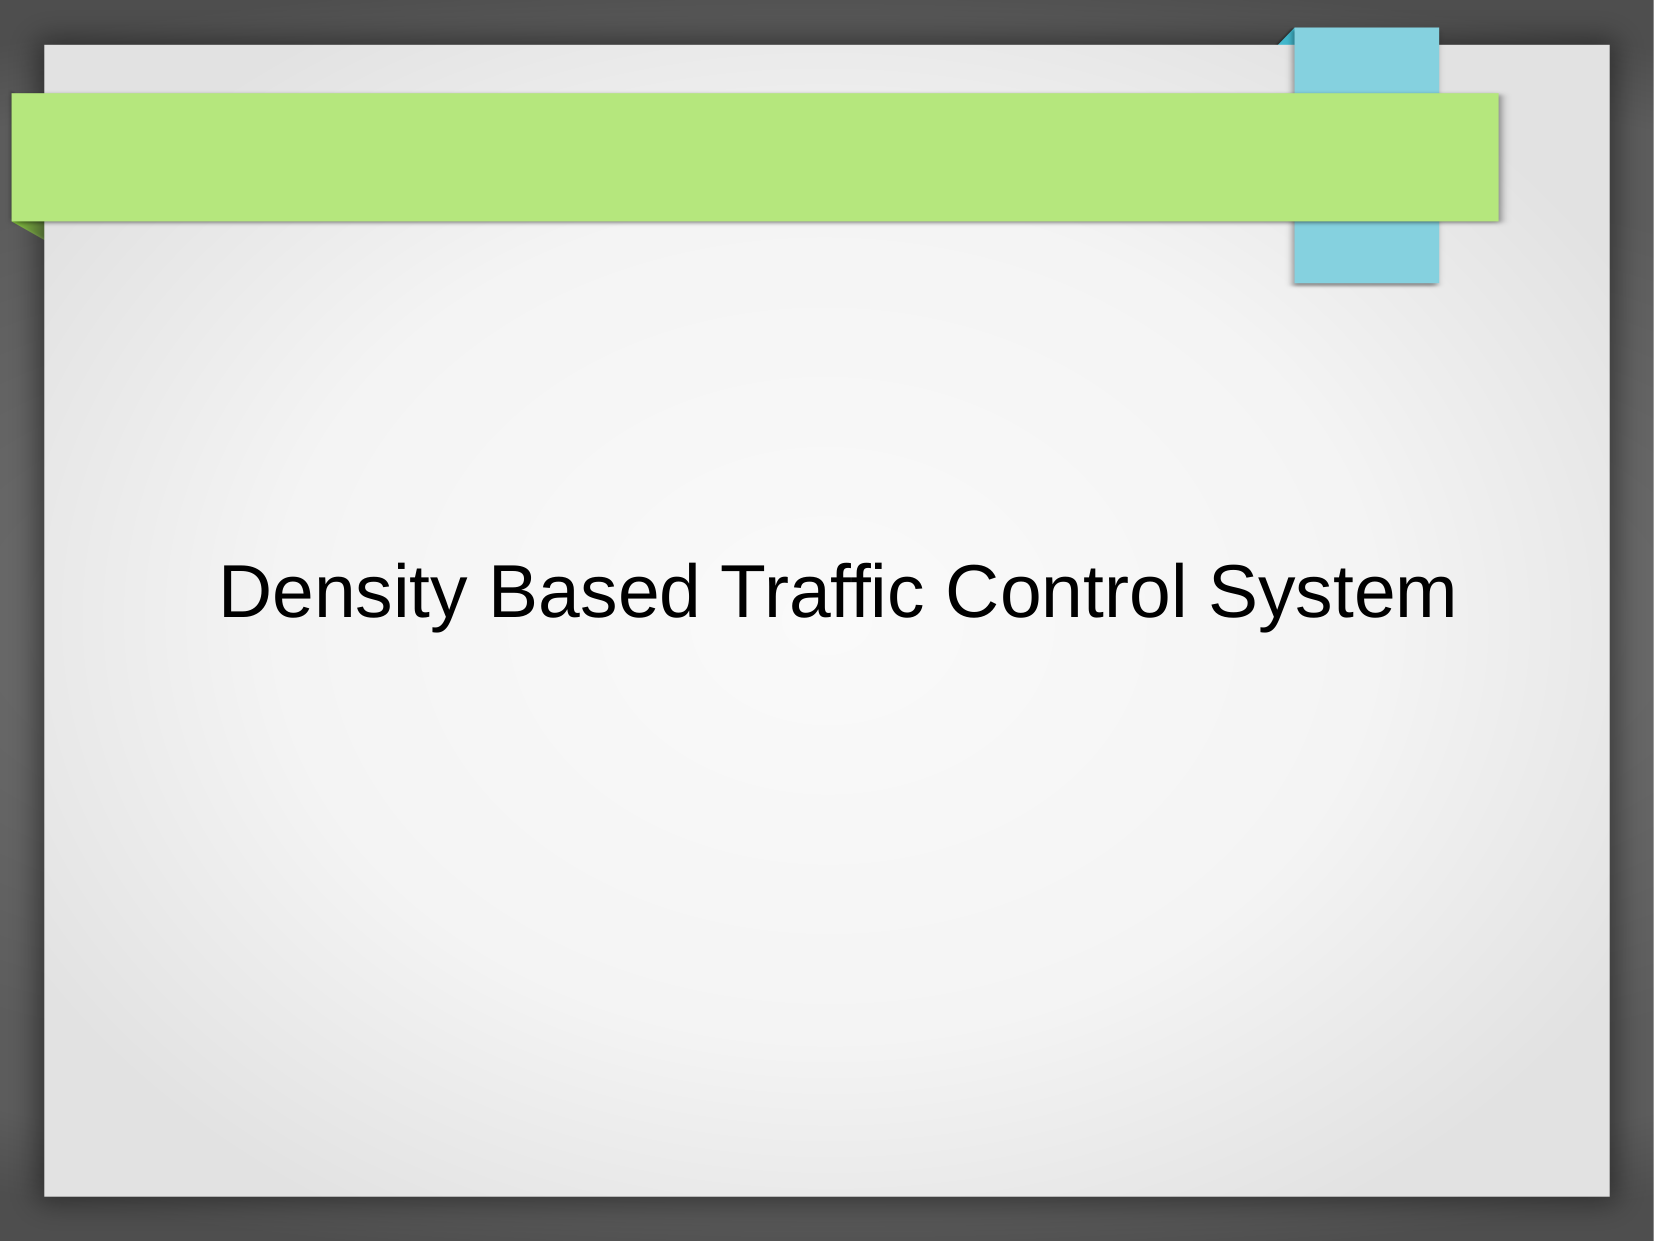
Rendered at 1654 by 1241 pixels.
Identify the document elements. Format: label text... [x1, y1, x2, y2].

title Density Based Traffic Control System [94, 484, 1583, 692]
